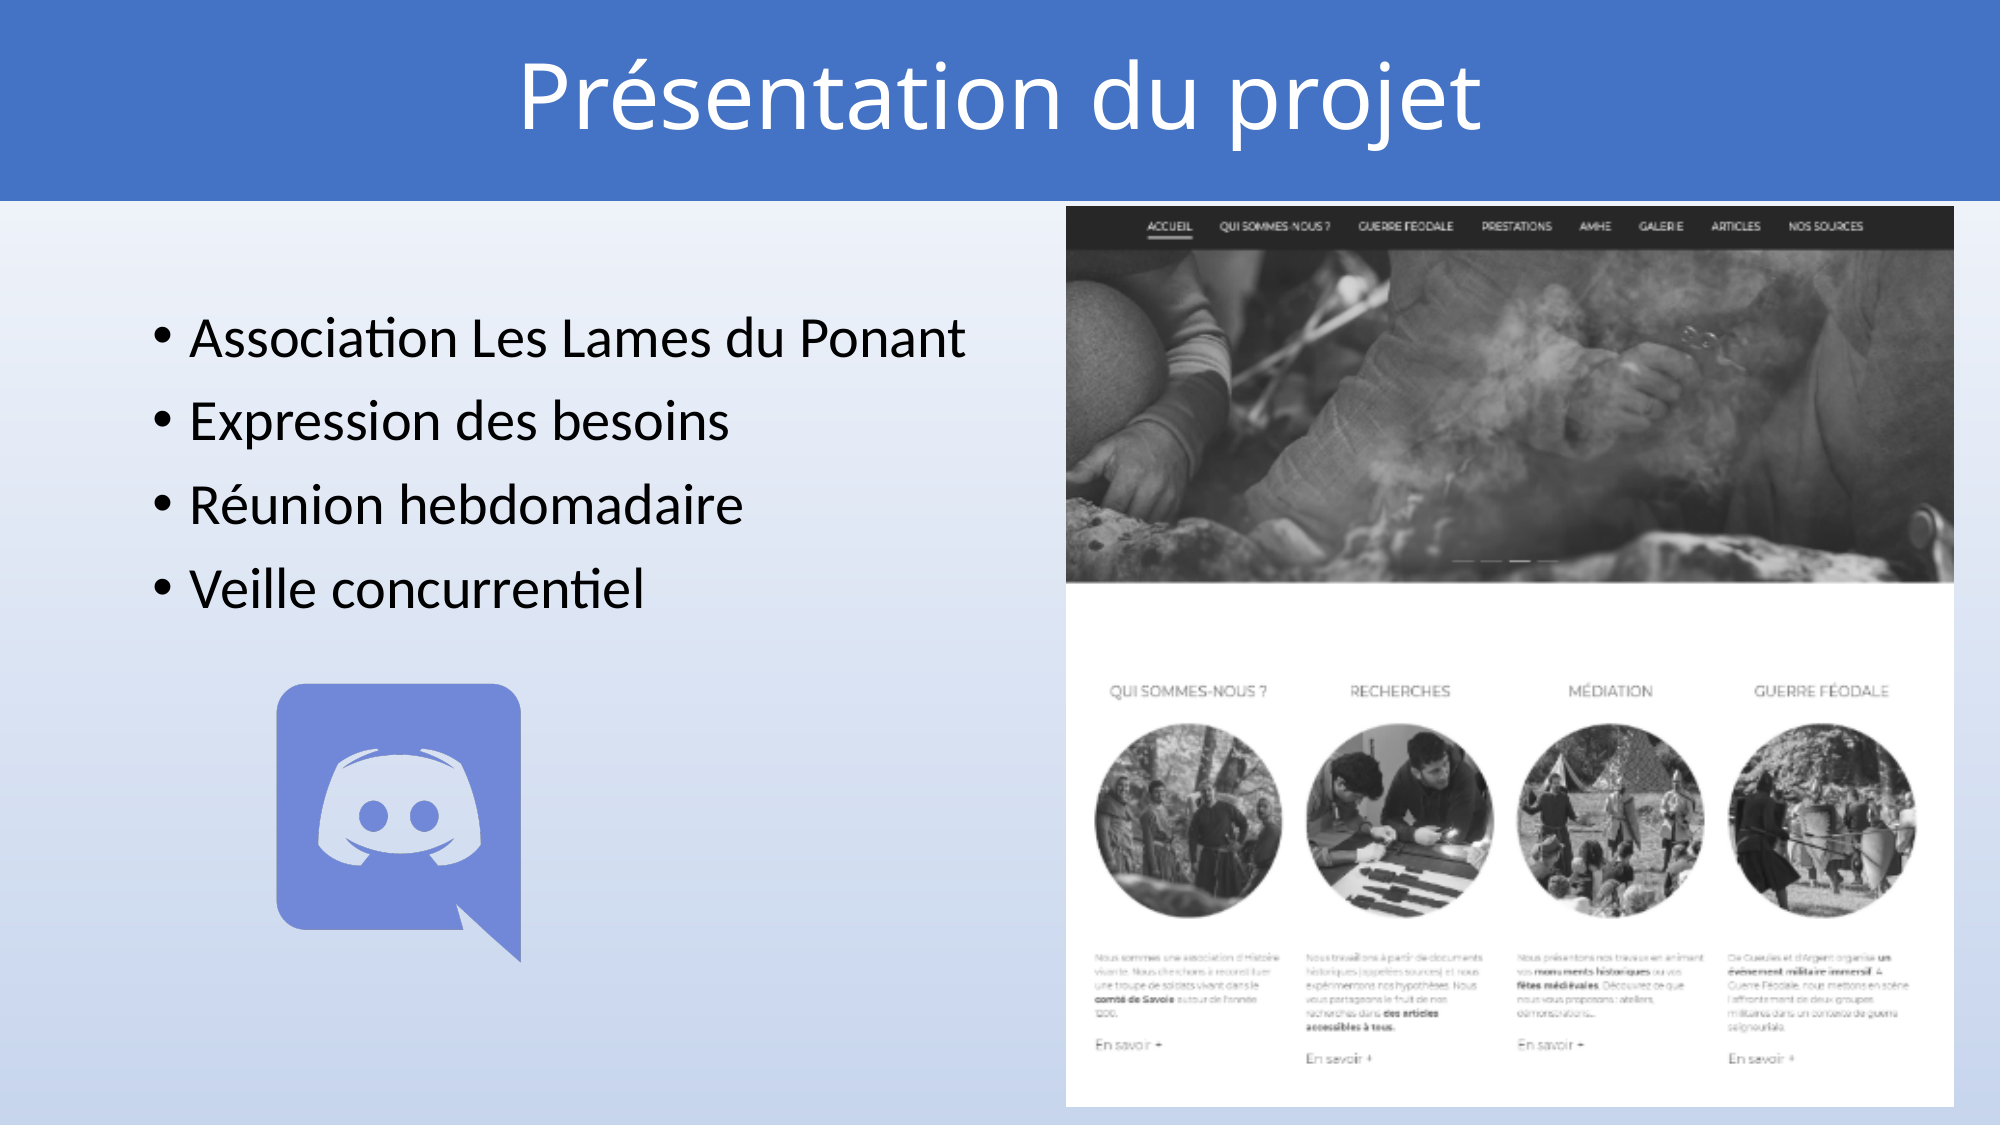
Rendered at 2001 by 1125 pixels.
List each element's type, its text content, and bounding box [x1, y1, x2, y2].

list Association Les Lames du Ponant Expression des besoins Réunion hebdomadaire Veille concurrentiel [137, 299, 1066, 1014]
picture [228, 656, 569, 990]
title Présentation du projet [0, 0, 2000, 201]
picture [1066, 206, 1954, 1107]
